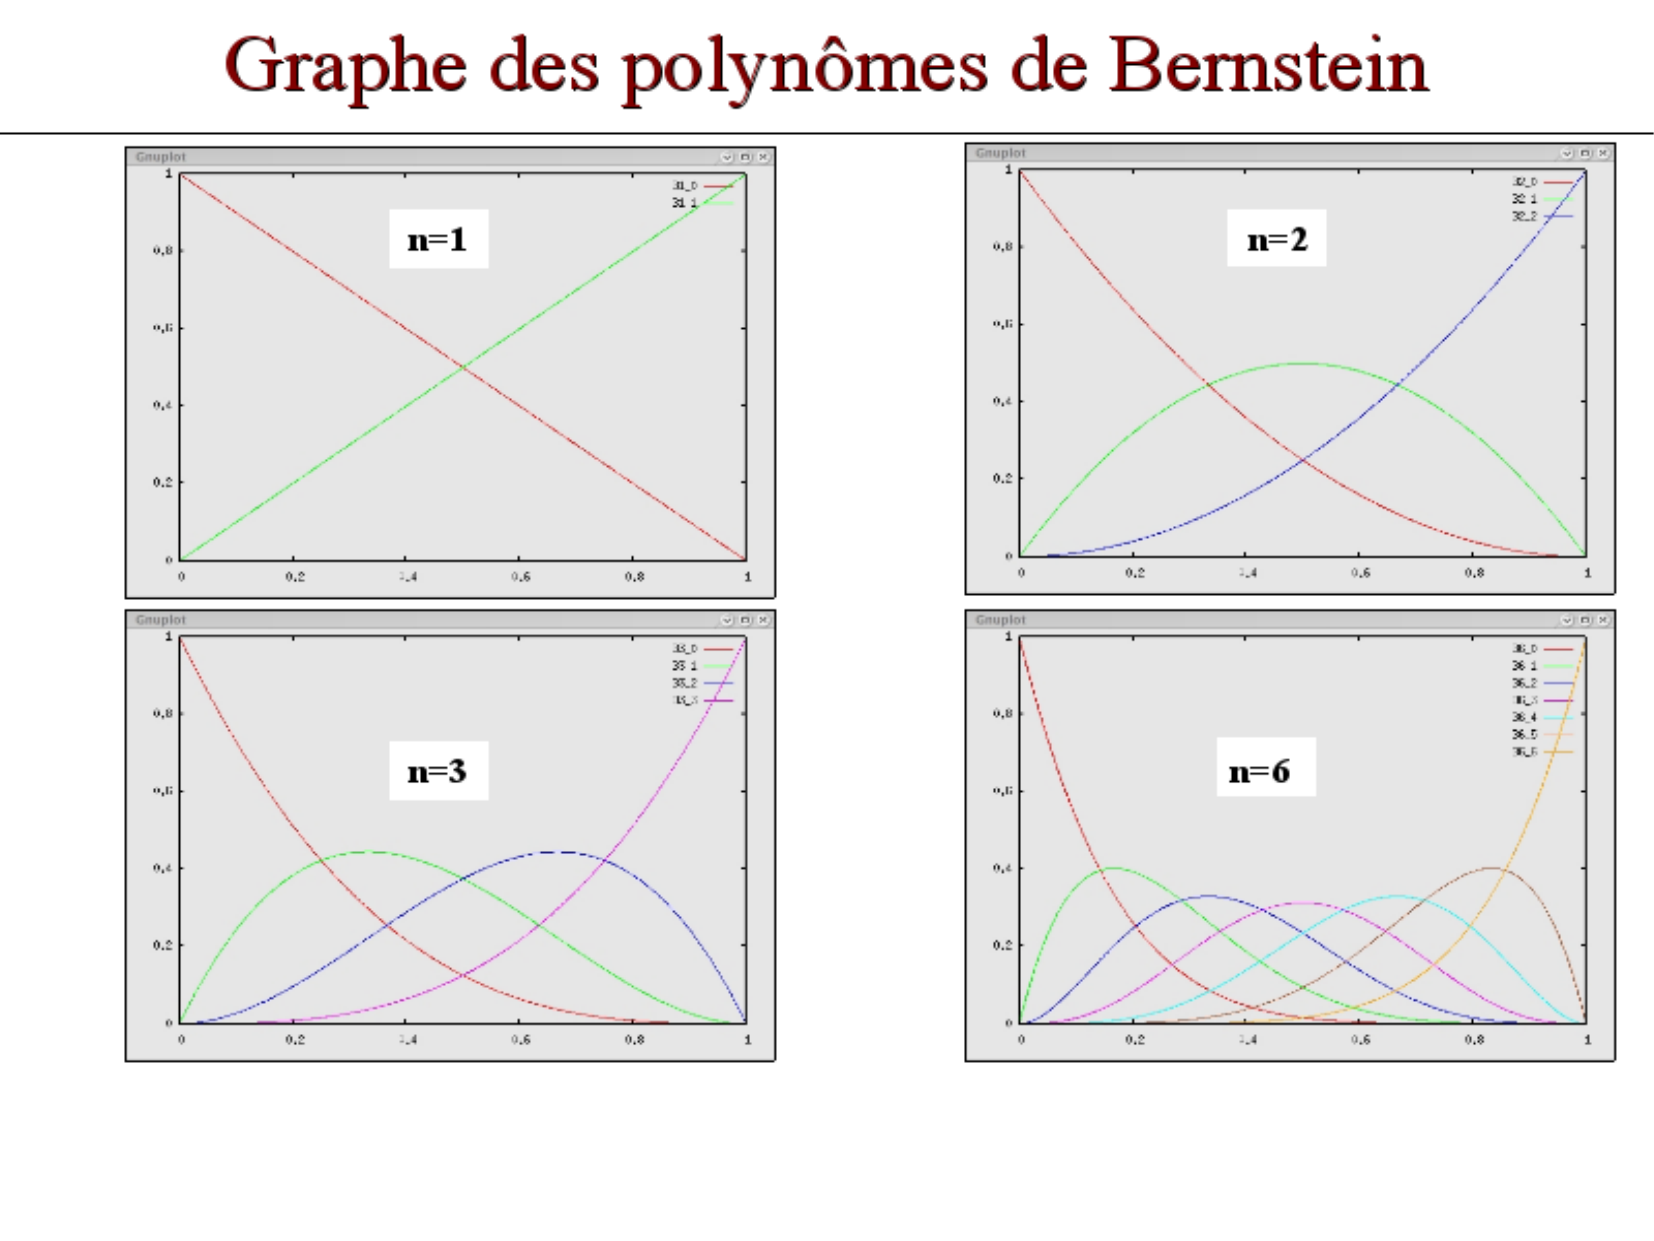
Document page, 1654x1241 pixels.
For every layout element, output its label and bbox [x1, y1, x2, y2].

picture [0, 0, 1654, 1064]
